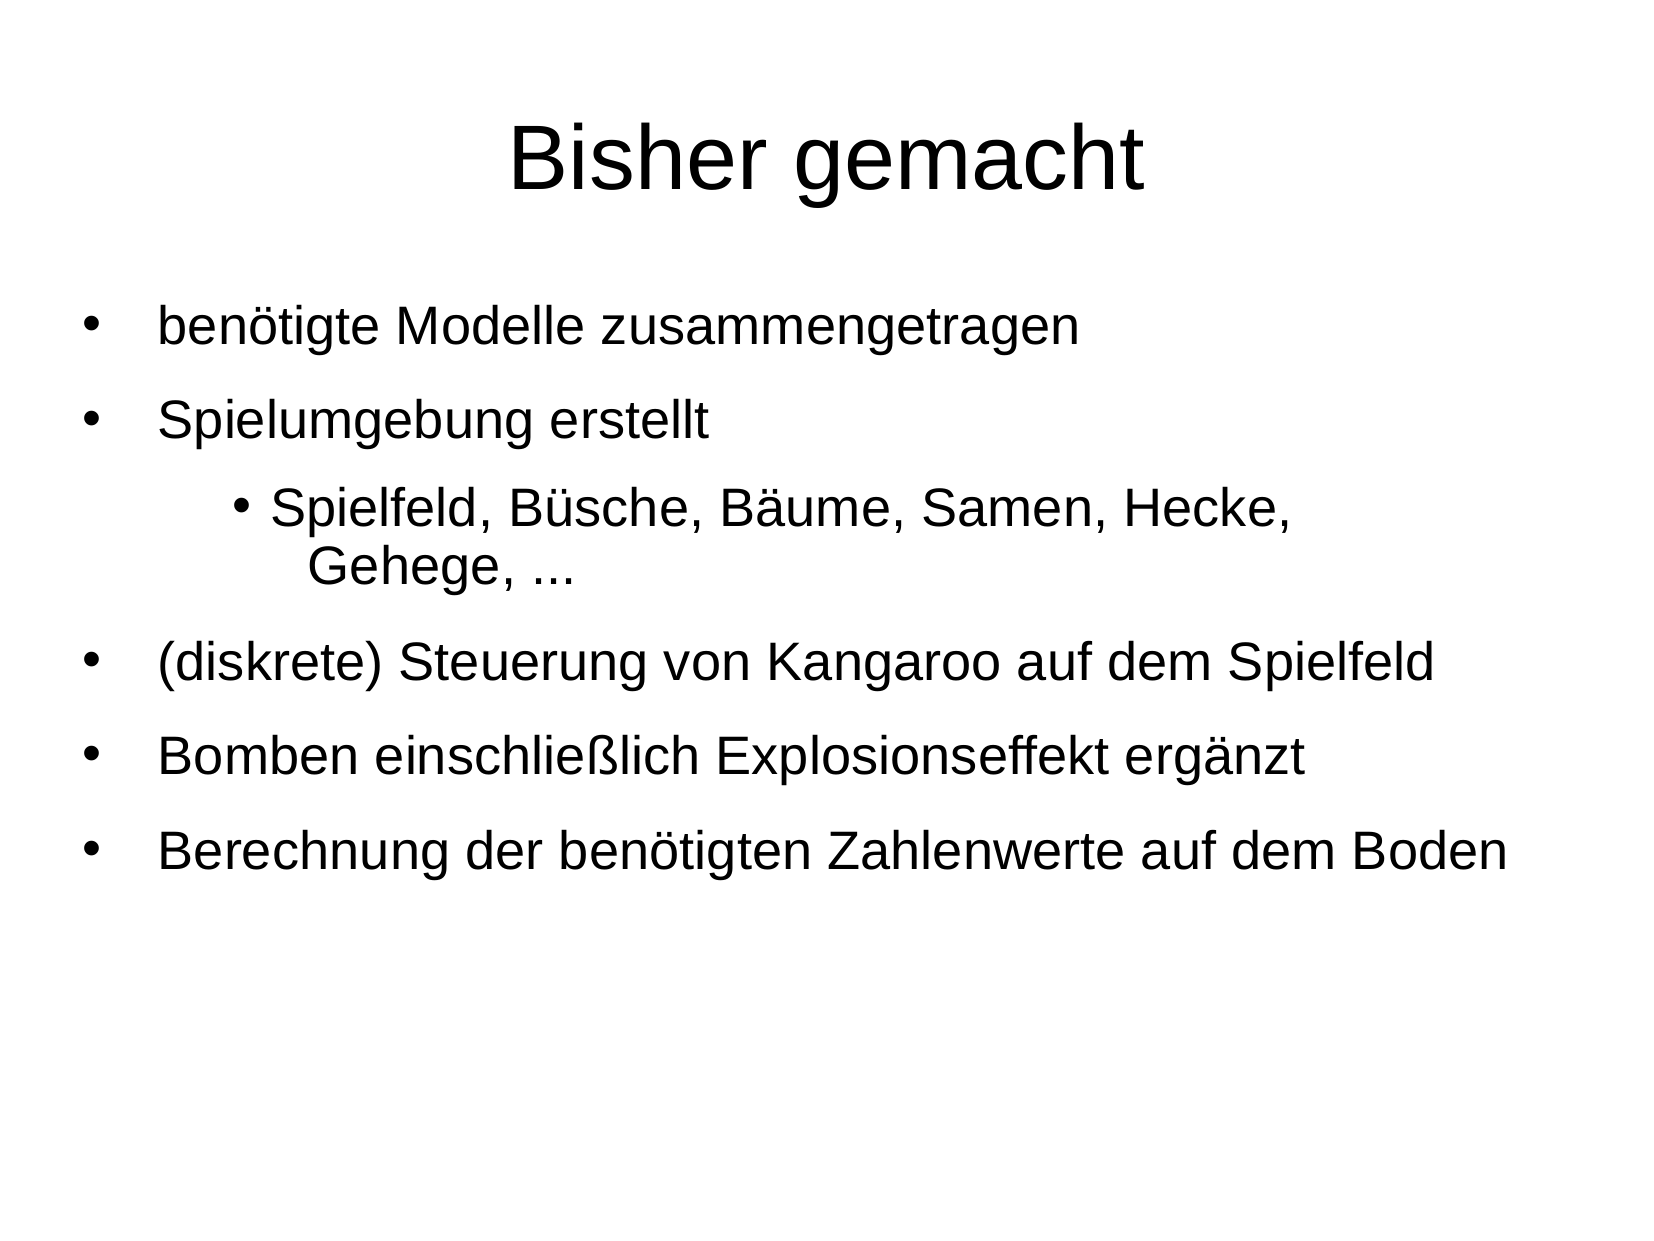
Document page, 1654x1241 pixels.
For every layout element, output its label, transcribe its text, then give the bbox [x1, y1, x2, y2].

title Bisher gemacht [82, 49, 1571, 257]
list benötigte Modelle zusammengetragen Spielumgebung erstellt Spielfeld, Büsche, Bäume, Samen, Hecke, Gehege, ... (diskrete) Steuerung von Kangaroo auf dem Spielfeld Bomben einschließlich Explosionseffekt ergänzt Berechnung der benötigten Zahlenwerte auf dem Boden [82, 290, 1571, 1109]
